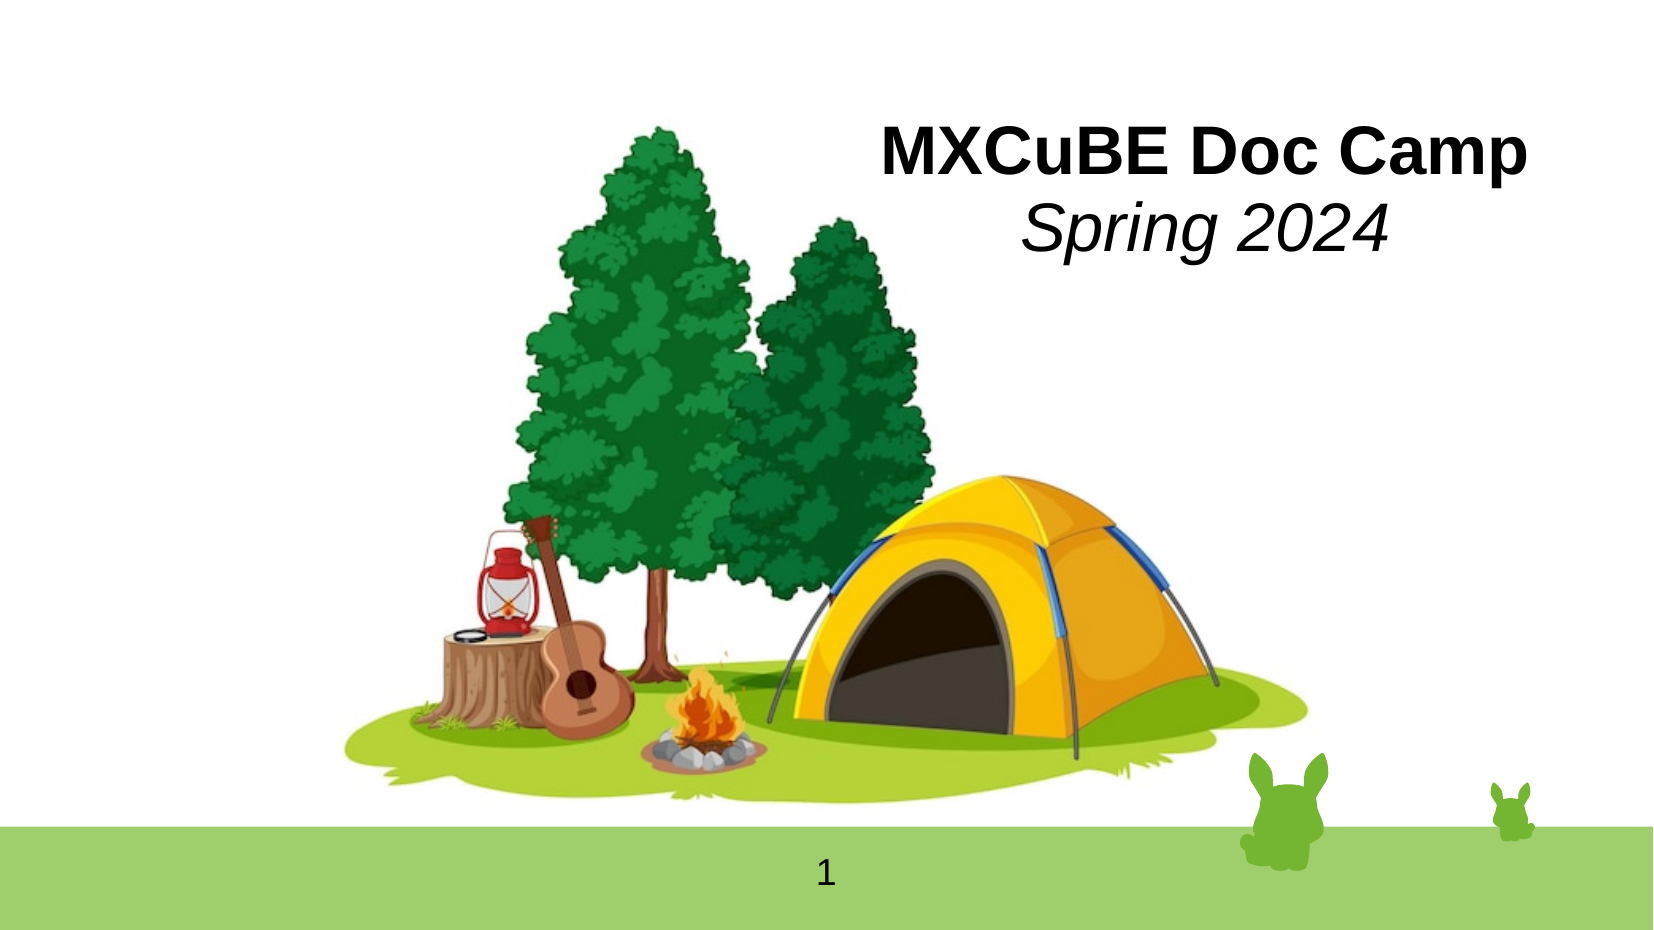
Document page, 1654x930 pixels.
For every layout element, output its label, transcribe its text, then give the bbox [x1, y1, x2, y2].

picture [330, 116, 1323, 814]
title MXCuBE Doc Camp Spring 2024 [798, 112, 1613, 267]
picture [1317, 788, 1323, 814]
text_box <number> [17, 844, 1636, 900]
